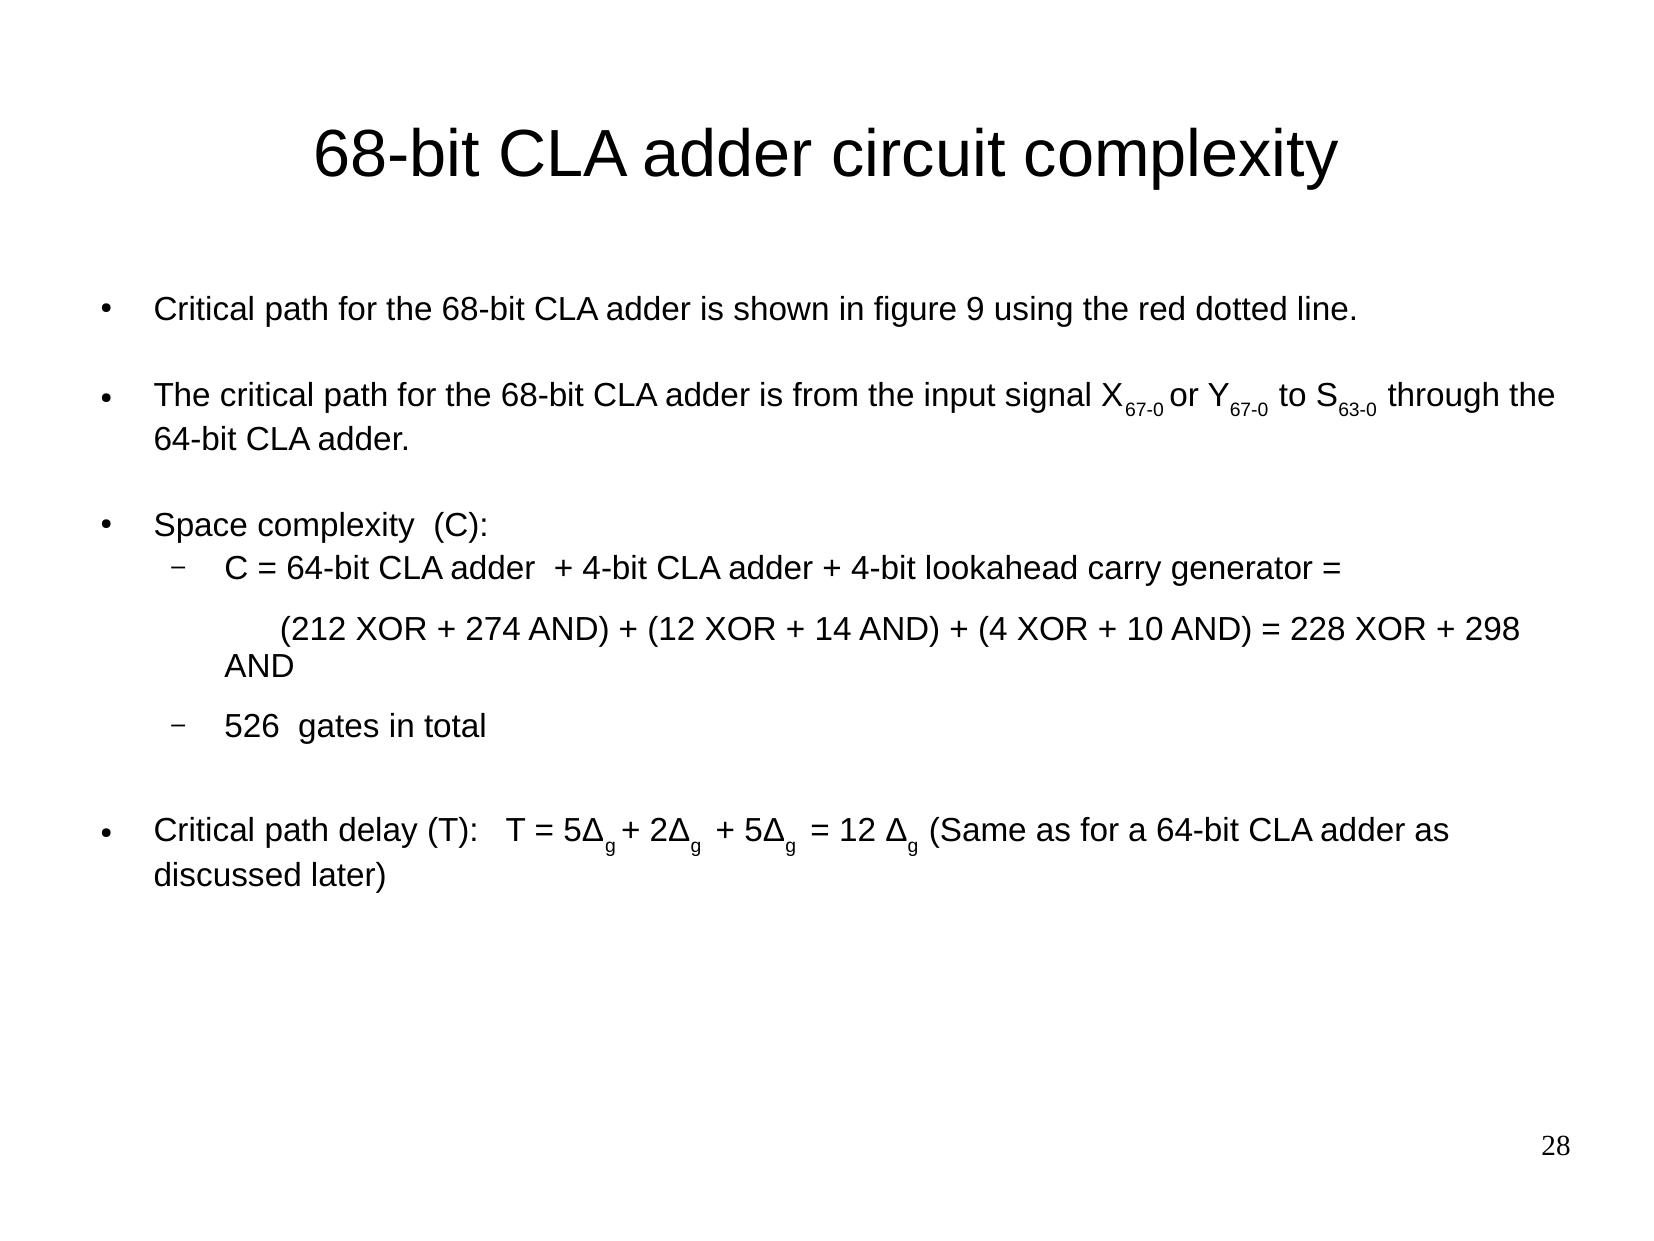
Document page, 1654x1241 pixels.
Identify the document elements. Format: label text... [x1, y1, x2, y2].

title 68-bit CLA adder circuit complexity [82, 49, 1571, 257]
list Critical path for the 68-bit CLA adder is shown in figure 9 using the red dotted line. The critical path for the 68-bit CLA adder is from the input signal X67-0 or Y67-0 to S63-0 through the 64-bit CLA adder. Space complexity (C): C = 64-bit CLA adder + 4-bit CLA adder + 4-bit lookahead carry generator = (212 XOR + 274 AND) + (12 XOR + 14 AND) + (4 XOR + 10 AND) = 228 XOR + 298 AND 526 gates in total Critical path delay (T): T = 5Δg + 2Δg + 5Δg = 12 Δg (Same as for a 64-bit CLA adder as discussed later) [82, 290, 1571, 1010]
